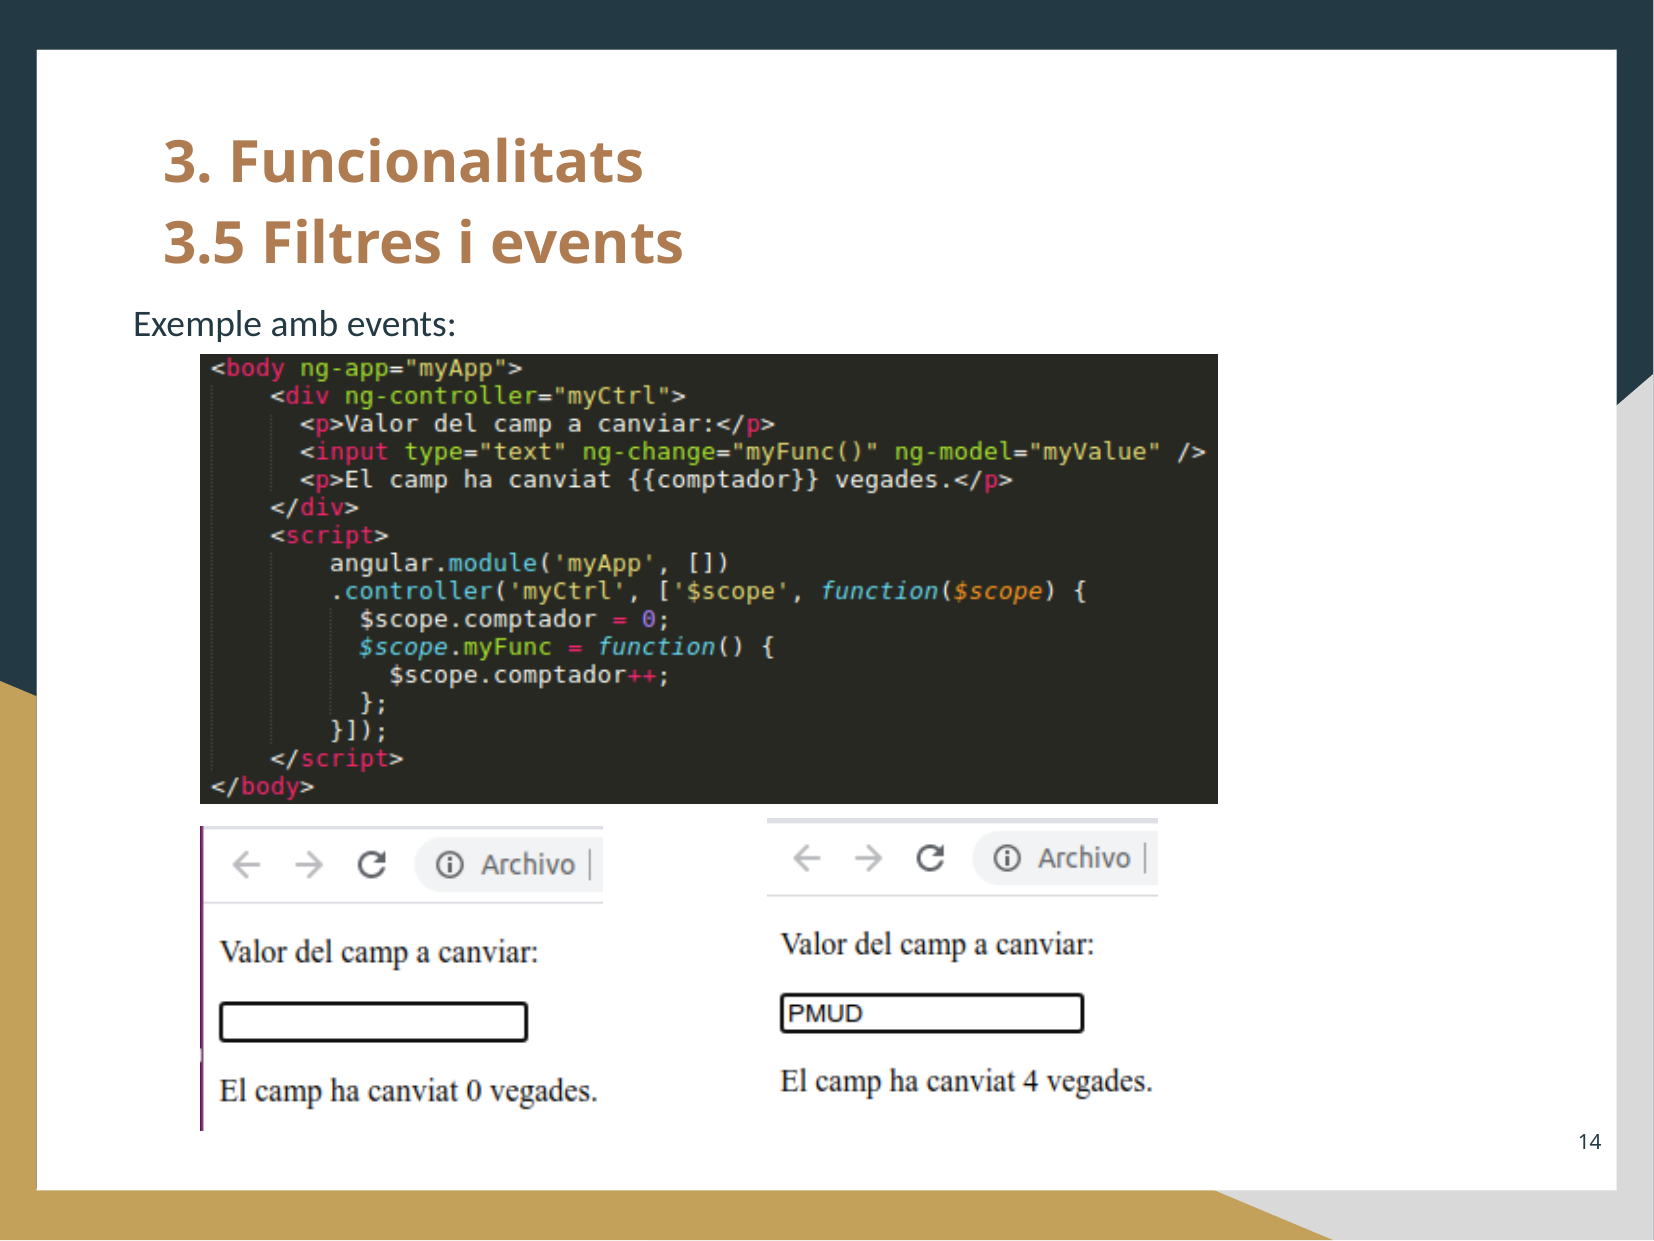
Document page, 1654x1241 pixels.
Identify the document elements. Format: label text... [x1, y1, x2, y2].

picture [200, 354, 1218, 804]
slide_number <número> [1517, 1095, 1617, 1191]
title 3. Funcionalitats 3.5 Filtres i events [148, 98, 1418, 189]
picture [200, 826, 603, 1131]
list Exemple amb events: [118, 283, 1506, 1092]
picture [767, 818, 1158, 1111]
